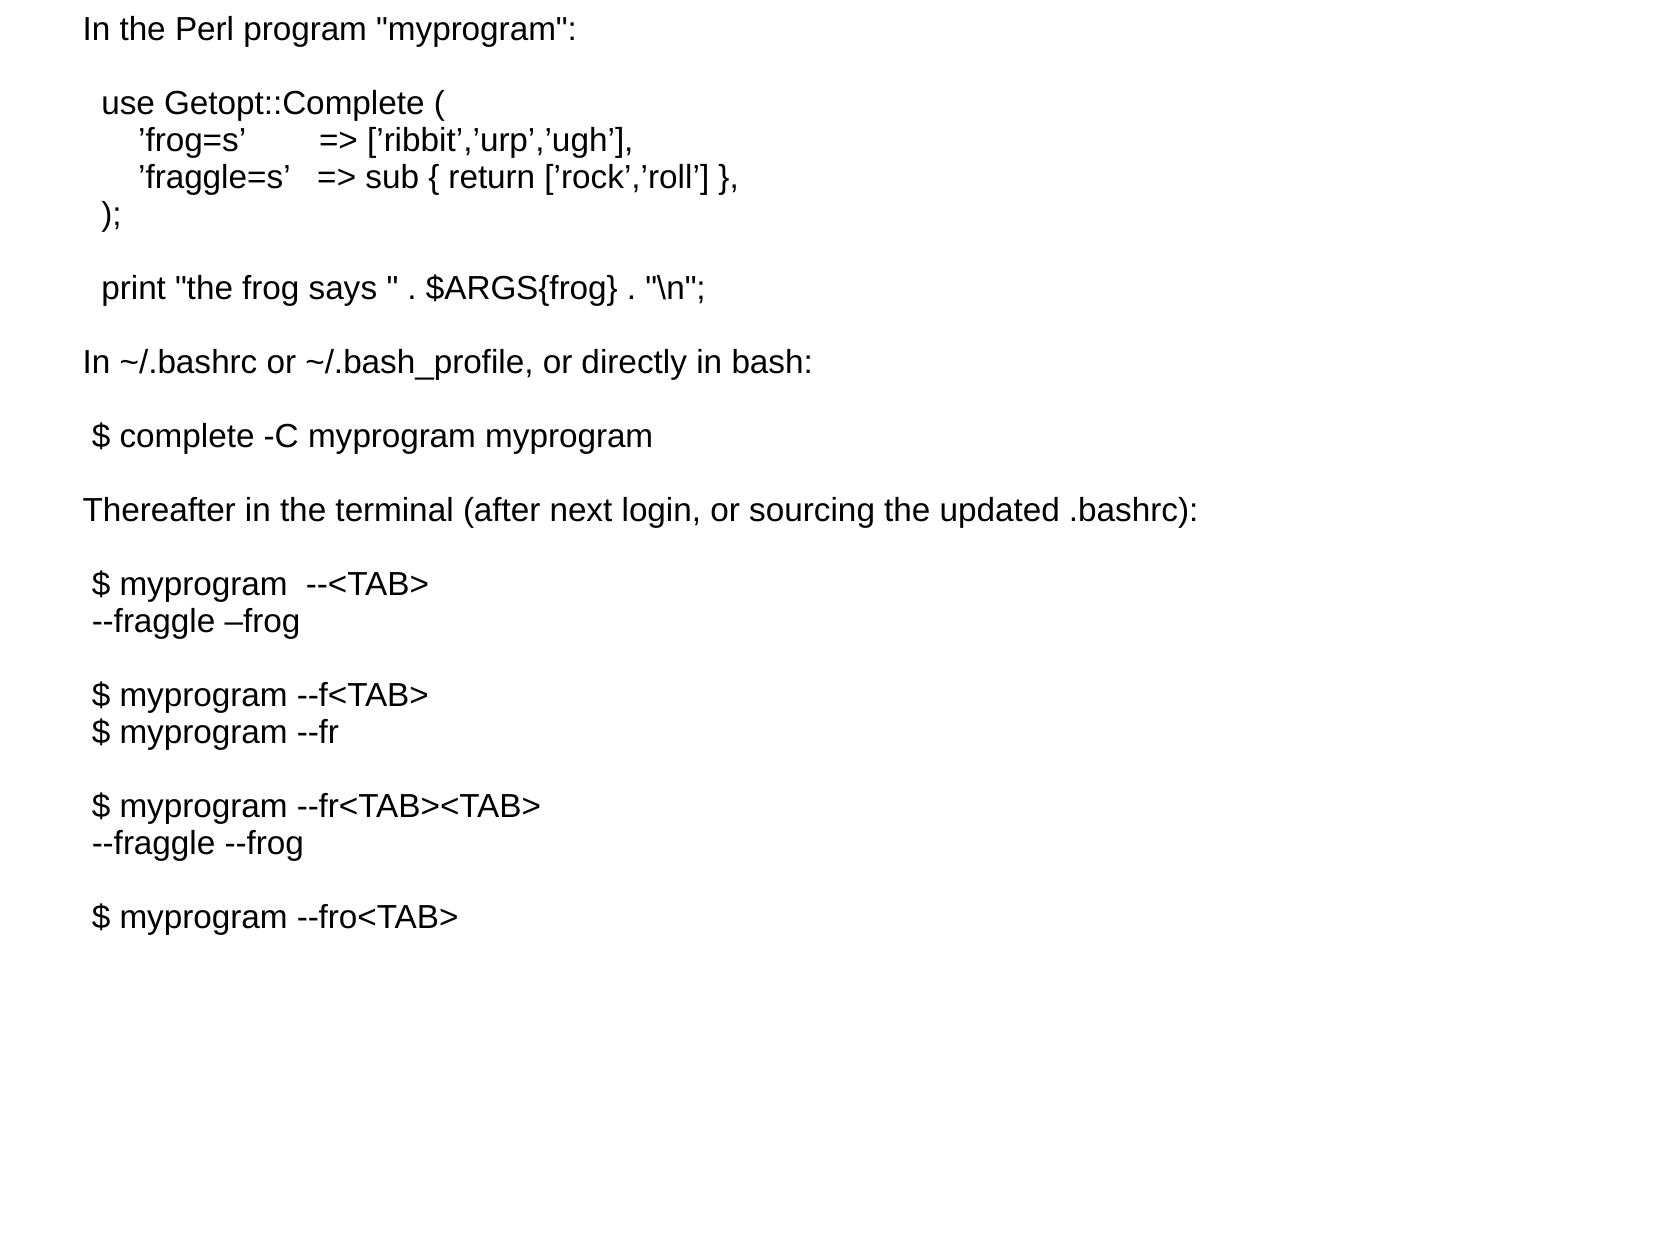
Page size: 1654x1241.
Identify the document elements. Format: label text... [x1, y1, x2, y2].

subtitle In the Perl program "myprogram": use Getopt::Complete ( ’frog=s’ => [’ribbit’,’urp’,’ugh’], ’fraggle=s’ => sub { return [’rock’,’roll’] }, ); print "the frog says " . $ARGS{frog} . "\n"; In ~/.bashrc or ~/.bash_profile, or directly in bash: $ complete ‐C myprogram myprogram Thereafter in the terminal (after next login, or sourcing the updated .bashrc): $ myprogram --<TAB> --fraggle –frog $ myprogram ‐‐f<TAB> $ myprogram ‐‐fr $ myprogram ‐‐fr<TAB><TAB> --fraggle --frog $ myprogram ‐‐fro<TAB> [82, 10, 1571, 1070]
